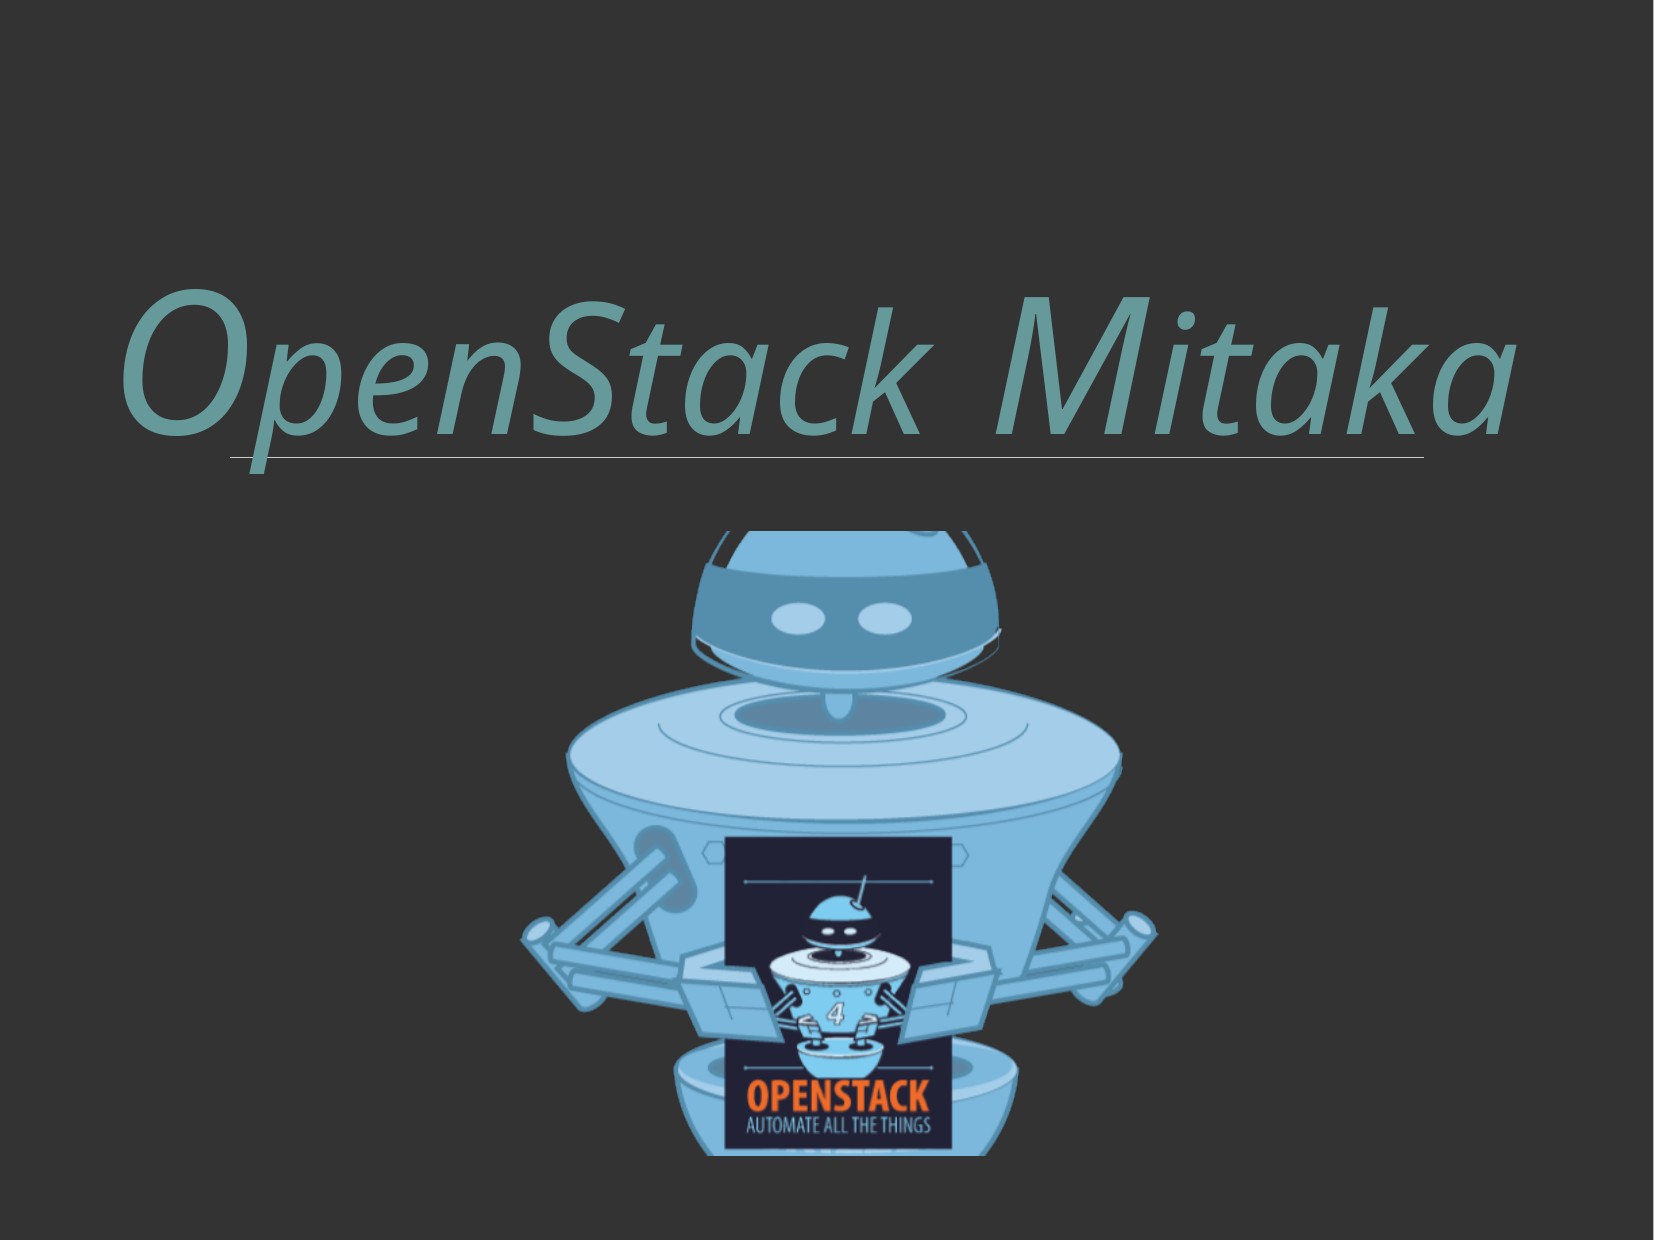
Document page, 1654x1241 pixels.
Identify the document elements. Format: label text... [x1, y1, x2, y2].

title OpenStack Mitaka [70, 128, 1559, 586]
picture [519, 531, 1159, 1156]
